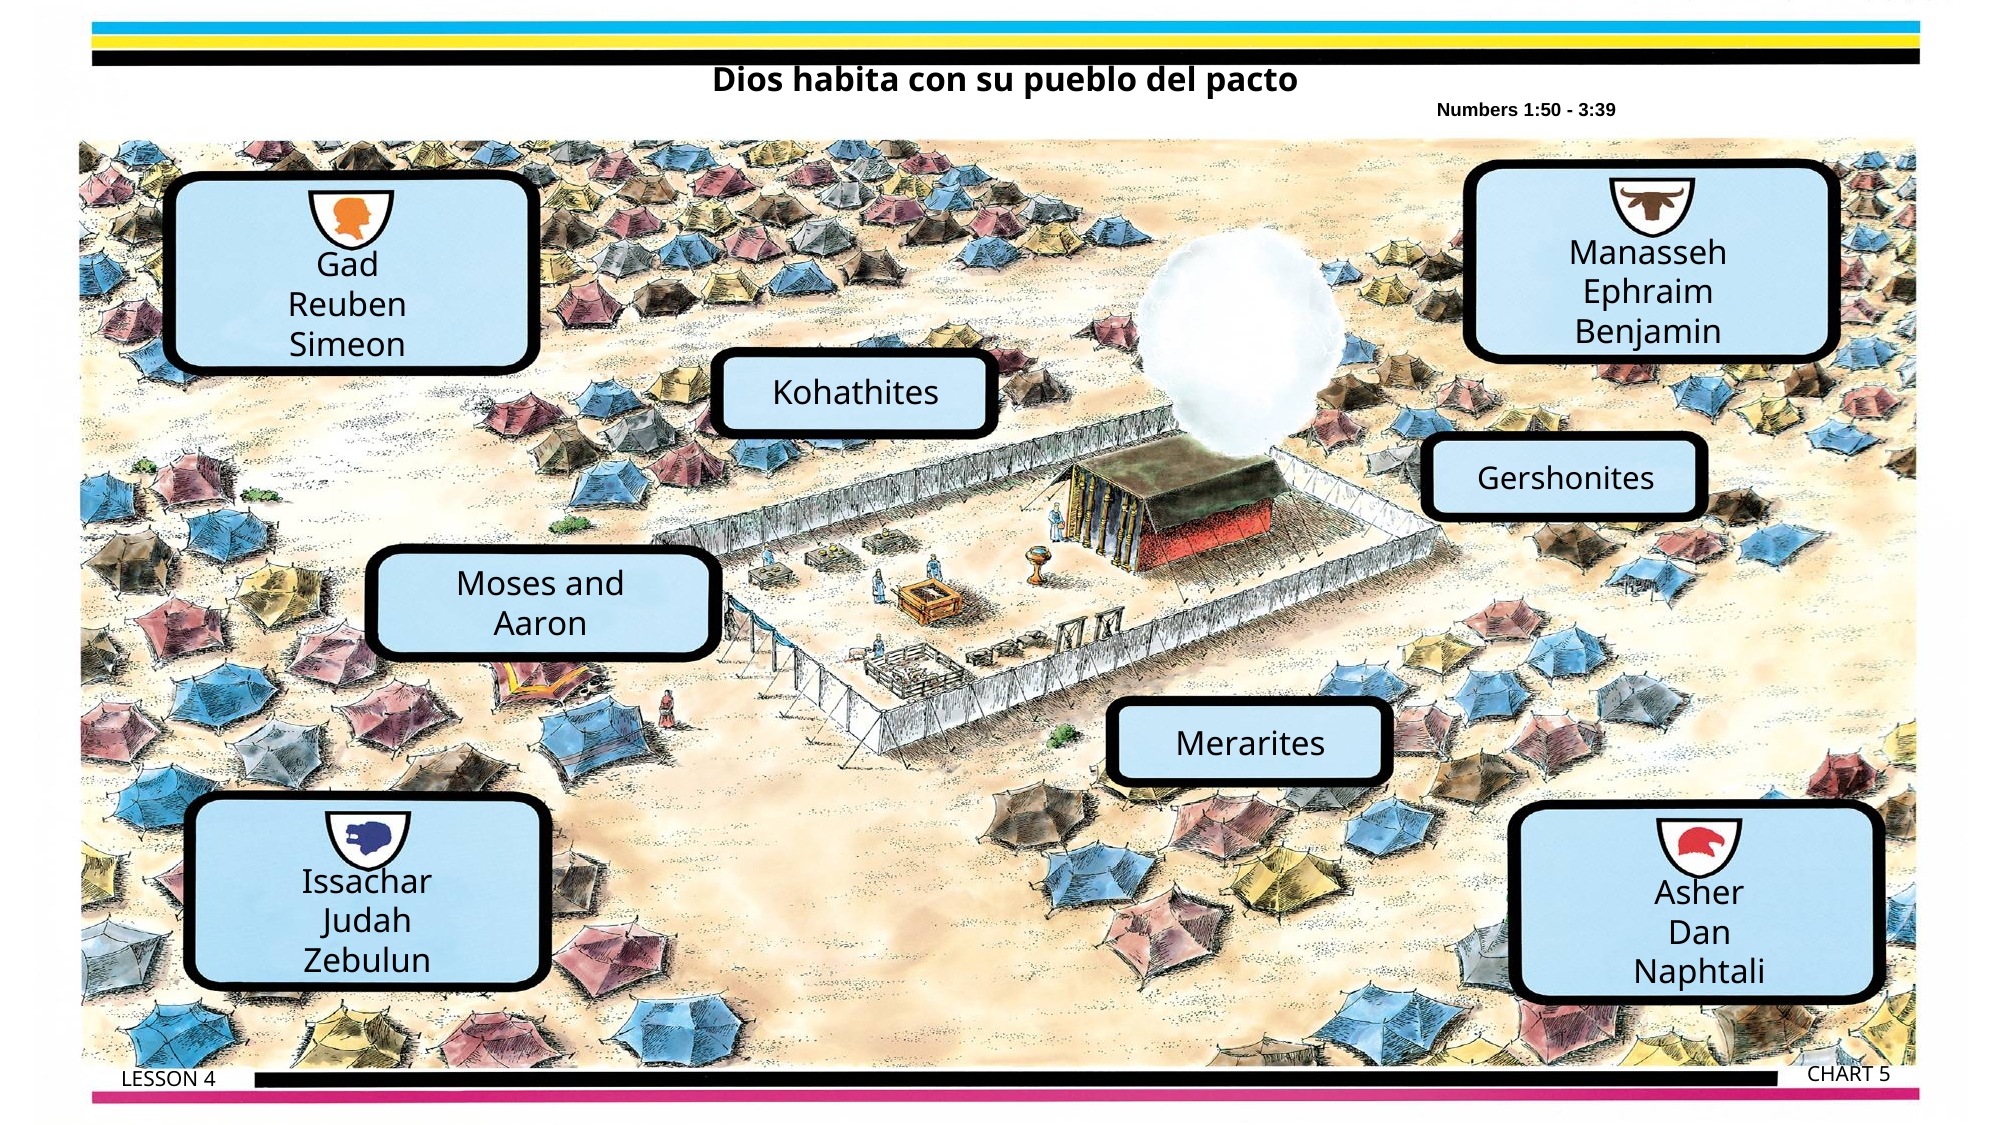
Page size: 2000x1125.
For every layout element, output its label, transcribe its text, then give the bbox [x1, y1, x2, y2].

text_box Gershonites [1462, 450, 1670, 504]
text_box CHART 5 [1792, 1052, 1906, 1094]
text_box LESSON 4 [106, 1057, 231, 1099]
text_box Dios habita con su pueblo del pacto Numbers 1:50 - 3:39 [371, 50, 1631, 128]
picture [33, 0, 1969, 1125]
text_box Issachar Judah Zebulun [287, 852, 448, 988]
text_box Moses and Aaron [441, 554, 641, 650]
text_box Merarites [1160, 714, 1341, 770]
text_box Kohathites [757, 363, 955, 419]
text_box Gad Reuben Simeon [272, 235, 423, 371]
text_box Asher Dan Naphtali [1618, 863, 1781, 999]
text_box Manasseh Ephraim Benjamin [1553, 223, 1743, 359]
